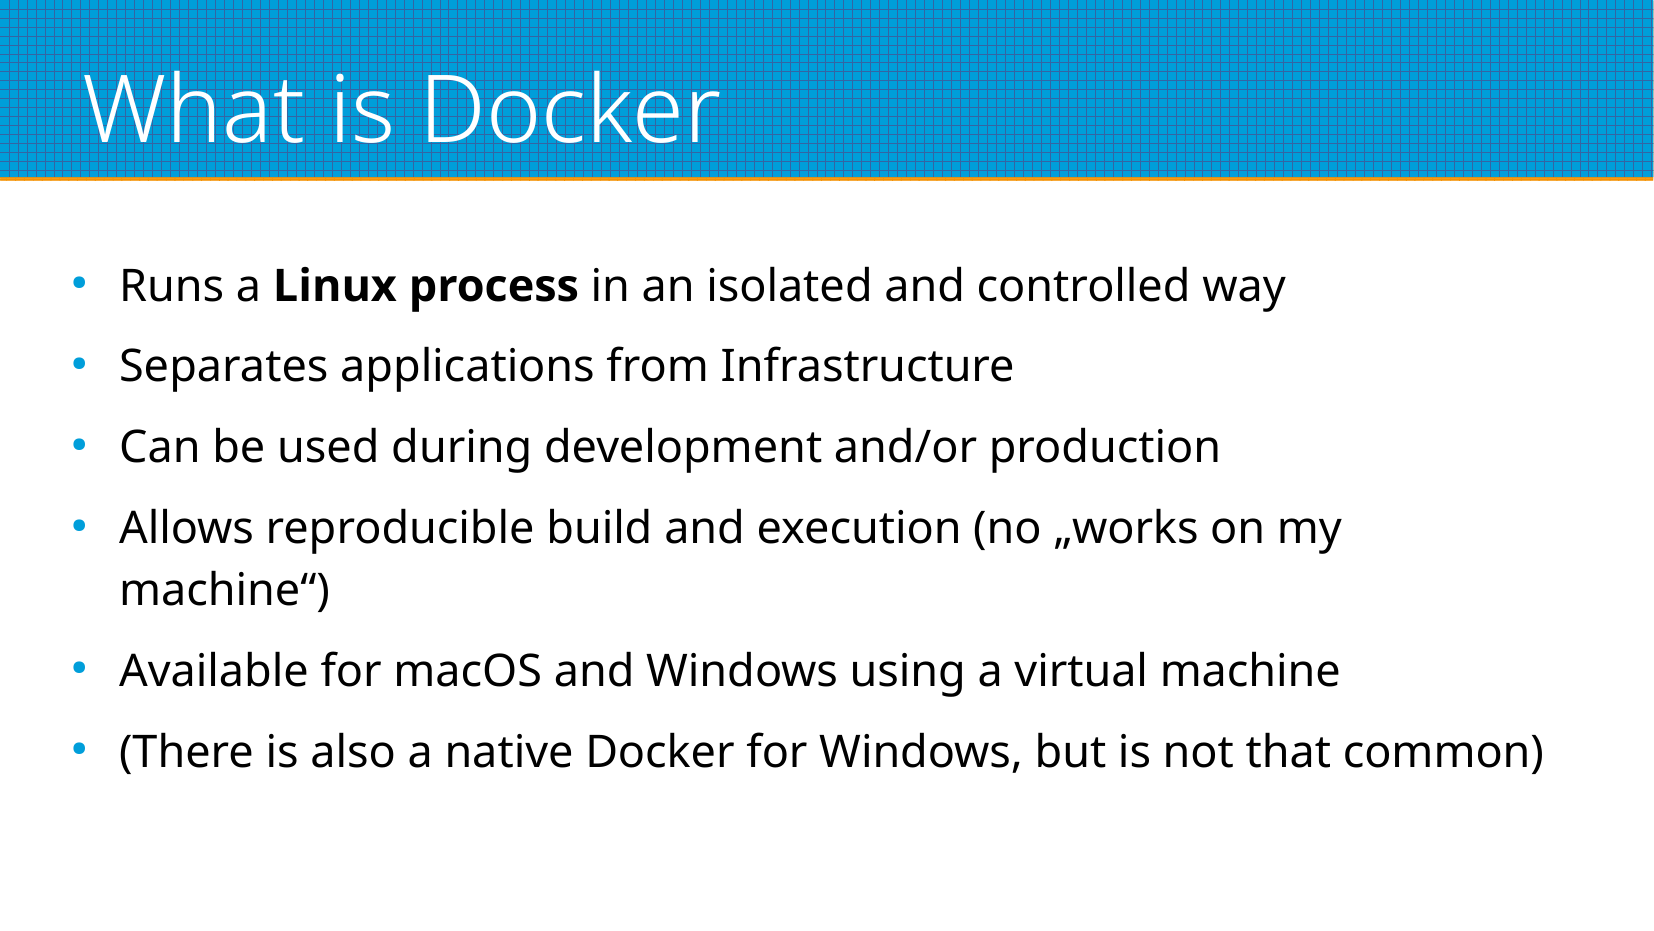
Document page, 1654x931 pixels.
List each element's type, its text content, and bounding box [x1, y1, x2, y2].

title What is Docker [82, 14, 1571, 171]
list Runs a Linux process in an isolated and controlled way Separates applications from Infrastructure Can be used during development and/or production Allows reproducible build and execution (no „works on my machine“) Available for macOS and Windows using a virtual machine (There is also a native Docker for Windows, but is not that common) [55, 252, 1565, 827]
